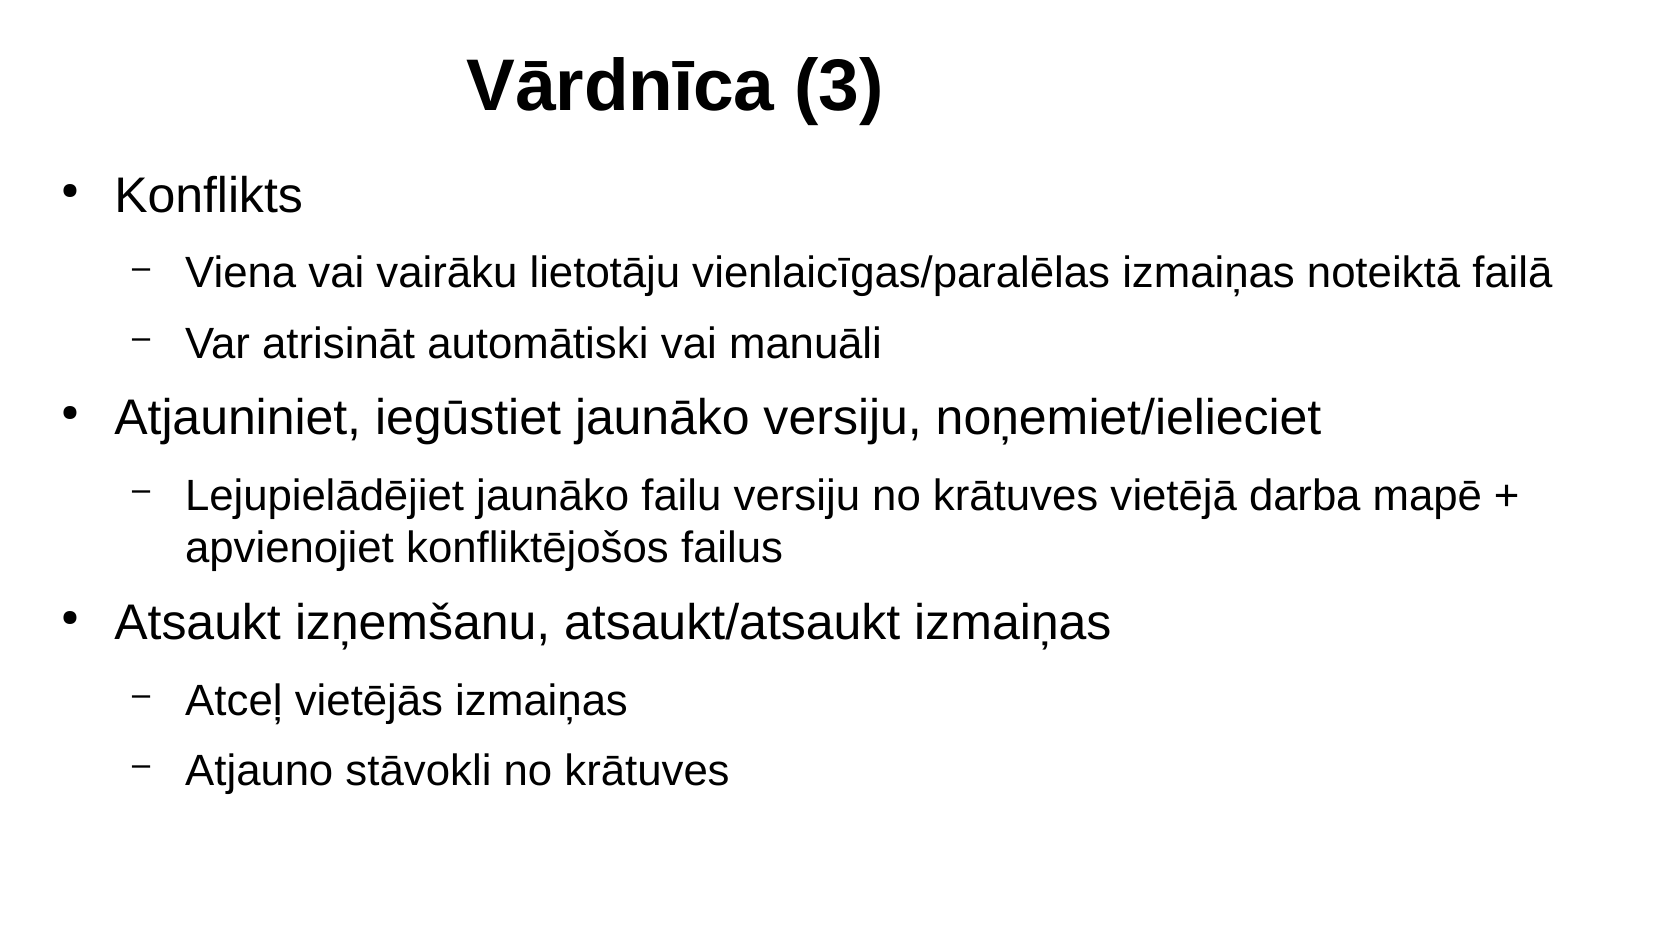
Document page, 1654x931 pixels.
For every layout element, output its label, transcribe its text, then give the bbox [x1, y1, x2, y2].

list Konflikts Viena vai vairāku lietotāju vienlaicīgas/paralēlas izmaiņas noteiktā failā Var atrisināt automātiski vai manuāli Atjauniniet, iegūstiet jaunāko versiju, noņemiet/ielieciet Lejupielādējiet jaunāko failu versiju no krātuves vietējā darba mapē + apvienojiet konfliktējošos failus Atsaukt izņemšanu, atsaukt/atsaukt izmaiņas Atceļ vietējās izmaiņas Atjauno stāvokli no krātuves [25, 156, 1628, 912]
title Vārdnīca (3) [25, 5, 1325, 157]
